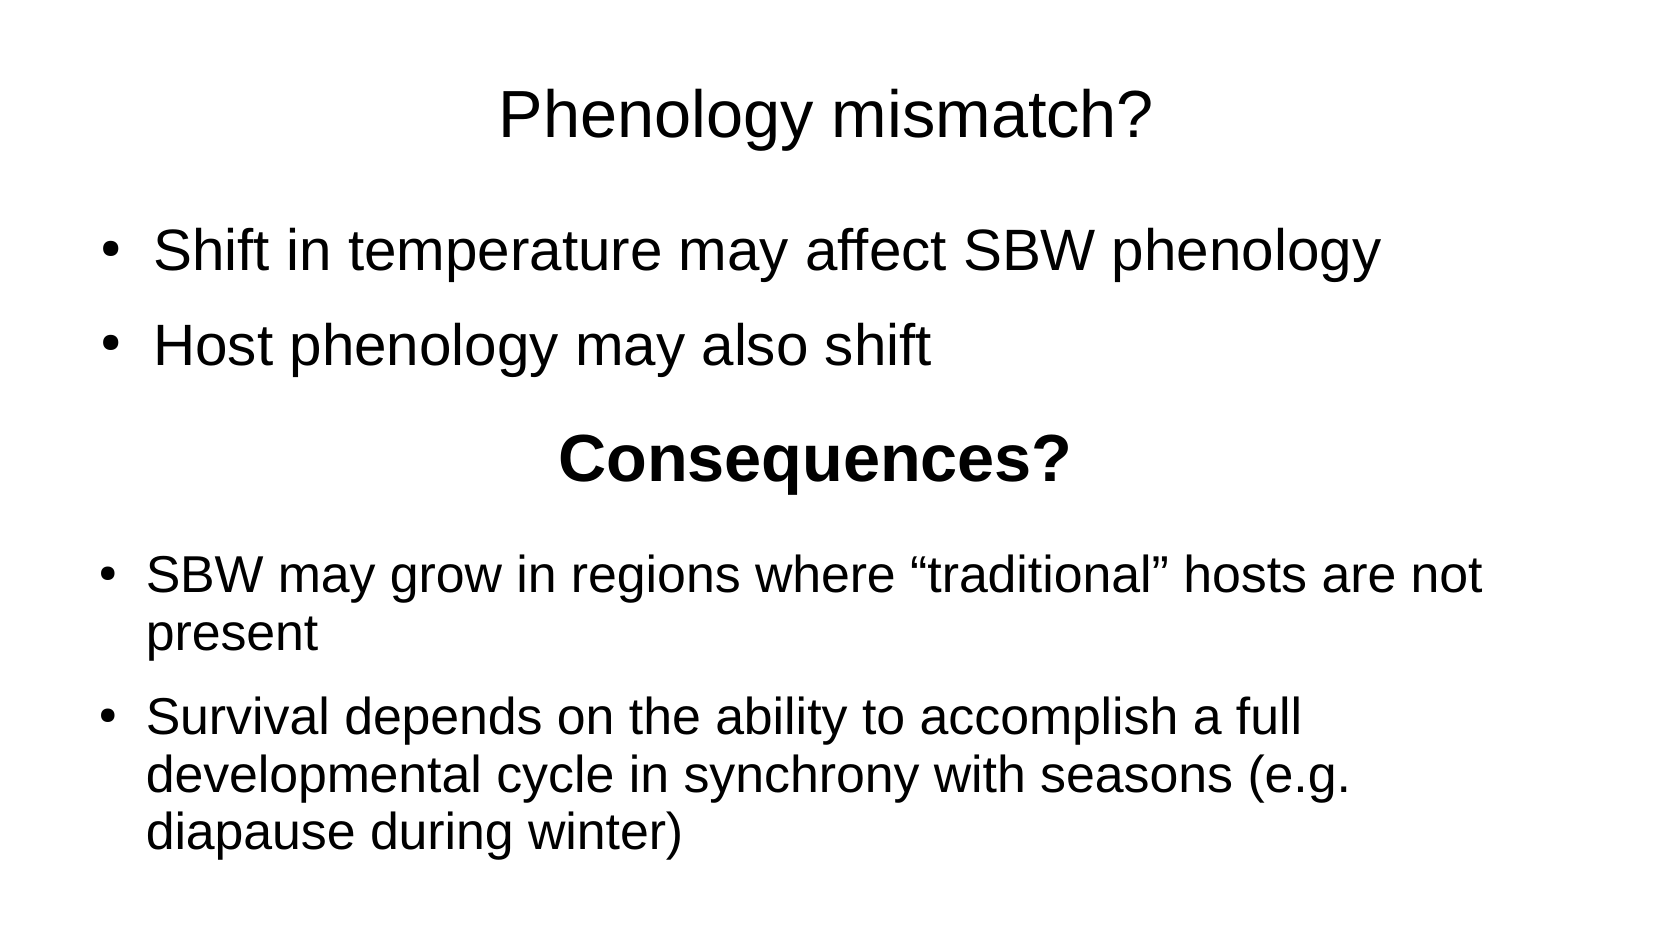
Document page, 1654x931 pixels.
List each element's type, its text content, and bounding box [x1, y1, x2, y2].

text_box Consequences? [543, 413, 1217, 520]
title Phenology mismatch? [82, 37, 1571, 193]
list Shift in temperature may affect SBW phenology Host phenology may also shift [82, 217, 1571, 475]
list SBW may grow in regions where “traditional” hosts are not present Survival depends on the ability to accomplish a full developmental cycle in synchrony with seasons (e.g. diapause during winter) [82, 545, 1571, 863]
